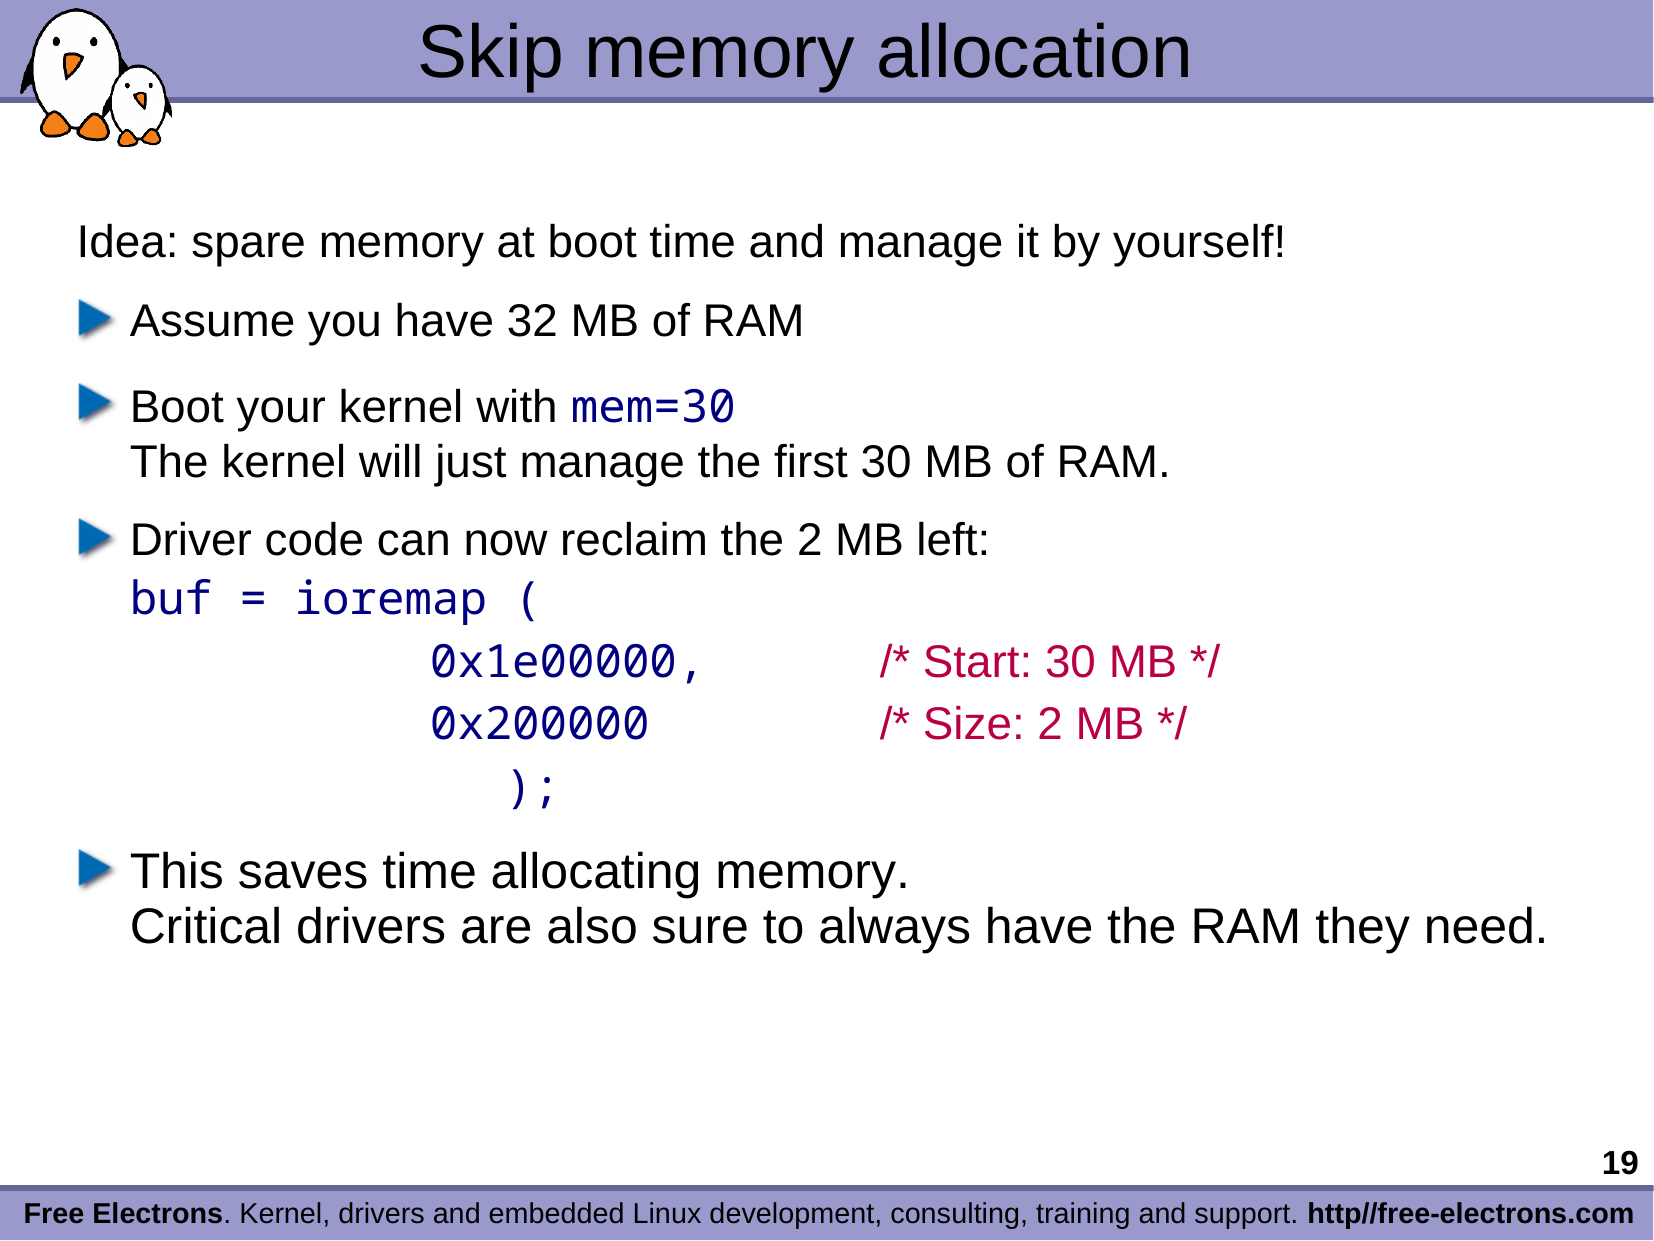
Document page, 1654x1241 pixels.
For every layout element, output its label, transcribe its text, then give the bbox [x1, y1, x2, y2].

title Skip memory allocation [60, 0, 1551, 103]
picture [20, 8, 172, 147]
list Idea: spare memory at boot time and manage it by yourself! Assume you have 32 MB of RAM Boot your kernel with mem=30 The kernel will just manage the first 30 MB of RAM. Driver code can now reclaim the 2 MB left: buf = ioremap ( 0x1e00000, /* Start: 30 MB */ 0x200000 /* Size: 2 MB */ ); This saves time allocating memory. Critical drivers are also sure to always have the RAM they need. [58, 216, 1594, 1066]
